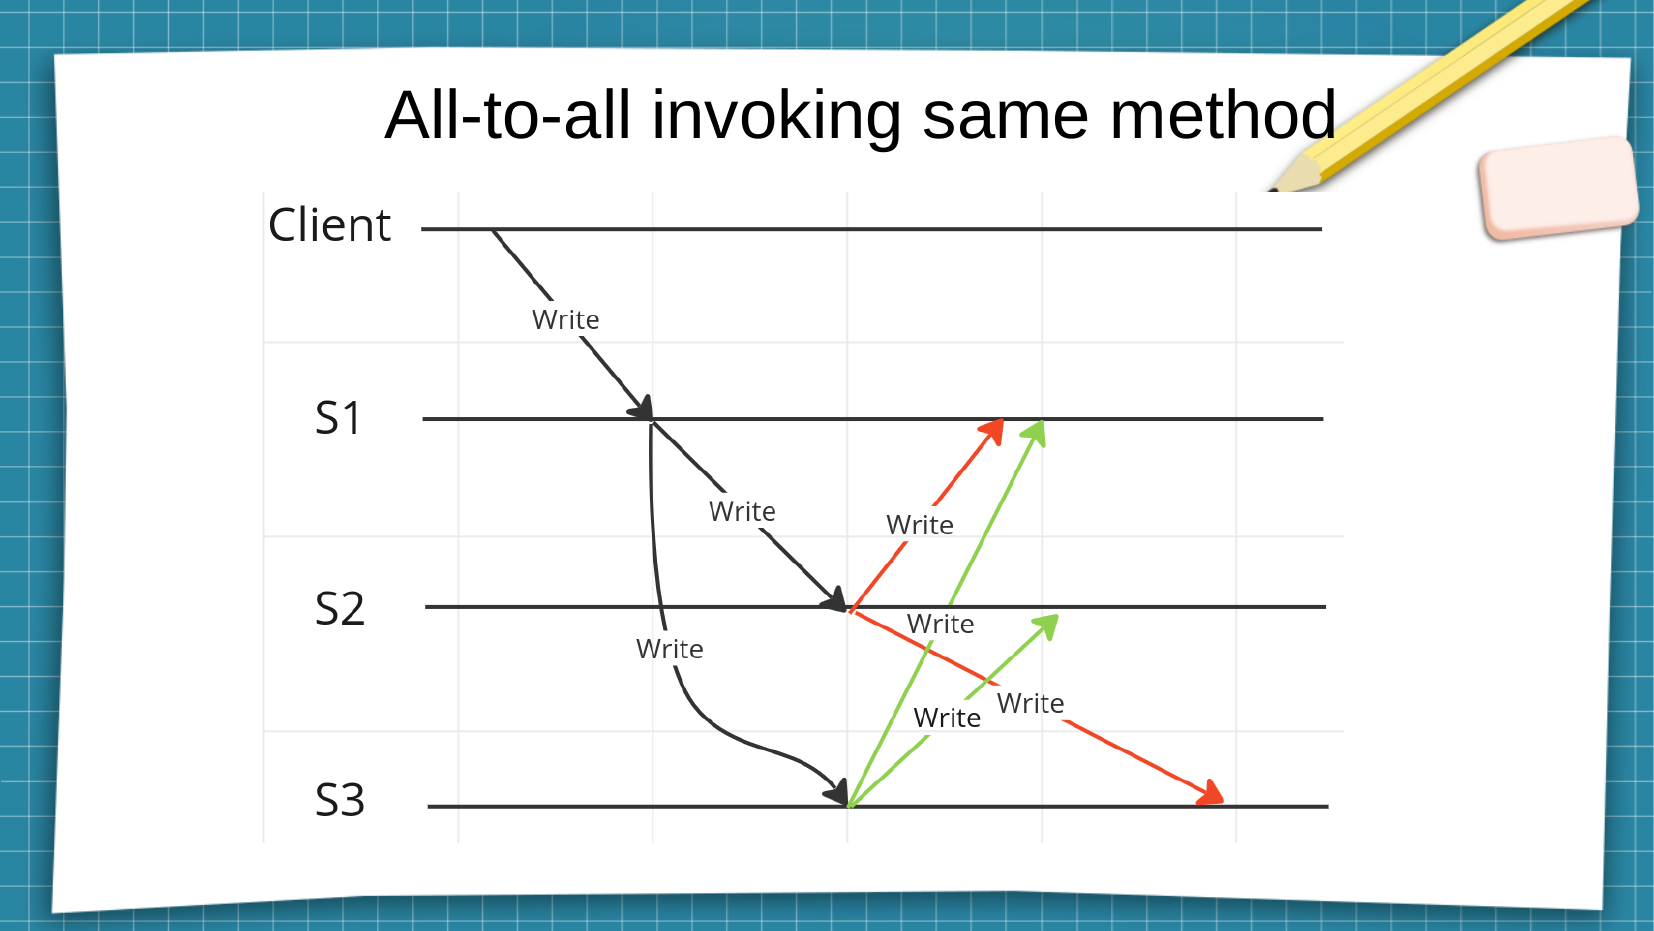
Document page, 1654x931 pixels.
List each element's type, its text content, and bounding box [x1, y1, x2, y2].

picture [0, 0, 1654, 931]
title All-to-all invoking same method [82, 37, 1571, 193]
